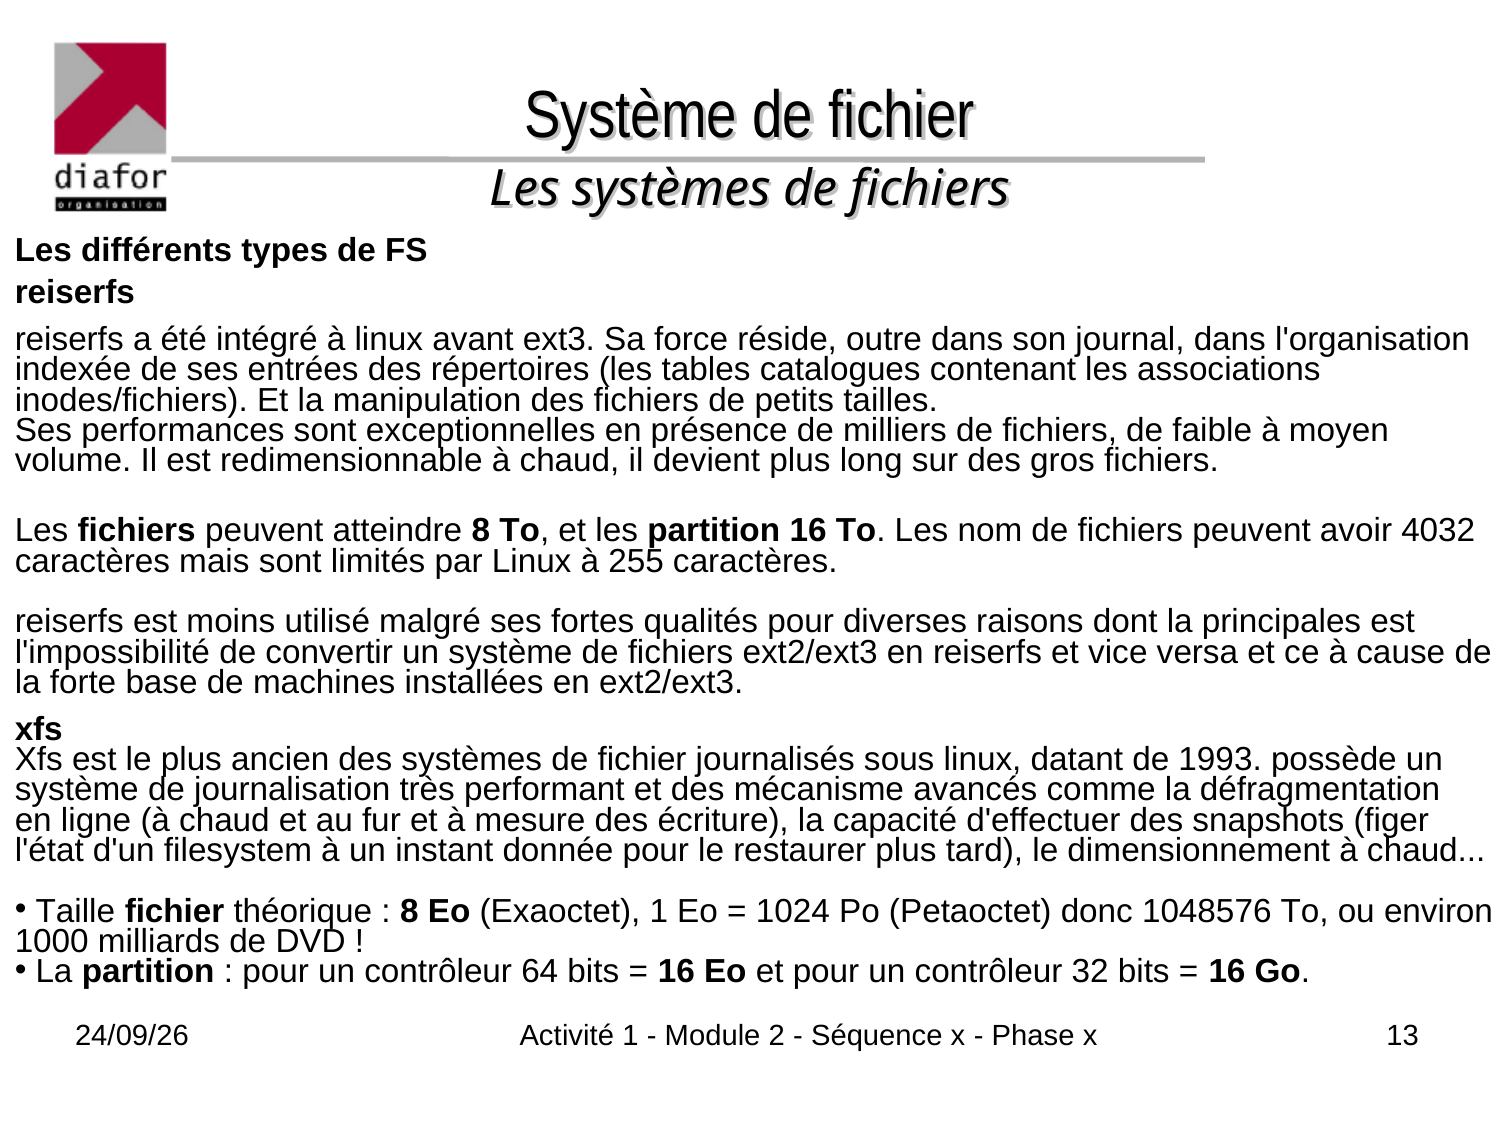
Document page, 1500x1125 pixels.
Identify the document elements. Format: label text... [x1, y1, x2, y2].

title Système de fichier Les systèmes de fichiers [75, 45, 1426, 250]
text_box xfs Xfs est le plus ancien des systèmes de fichier journalisés sous linux, datant de 1993. possède un système de journalisation très performant et des mécanisme avancés comme la défragmentation en ligne (à chaud et au fur et à mesure des écriture), la capacité d'effectuer des snapshots (figer l'état d'un filesystem à un instant donnée pour le restaurer plus tard), le dimensionnement à chaud... Taille fichier théorique : 8 Eo (Exaoctet), 1 Eo = 1024 Po (Petaoctet) donc 1048576 To, ou environ 1000 milliards de DVD ! La partition : pour un contrôleur 64 bits = 16 Eo et pour un contrôleur 32 bits = 16 Go. [0, 708, 1500, 997]
text_box reiserfs [0, 271, 150, 317]
text_box reiserfs a été intégré à linux avant ext3. Sa force réside, outre dans son journal, dans l'organisation indexée de ses entrées des répertoires (les tables catalogues contenant les associations inodes/fichiers). Et la manipulation des fichiers de petits tailles. Ses performances sont exceptionnelles en présence de milliers de fichiers, de faible à moyen volume. Il est redimensionnable à chaud, il devient plus long sur des gros fichiers. Les fichiers peuvent atteindre 8 To, et les partition 16 To. Les nom de fichiers peuvent avoir 4032 caractères mais sont limités par Linux à 255 caractères. reiserfs est moins utilisé malgré ses fortes qualités pour diverses raisons dont la principales est l'impossibilité de convertir un système de fichiers ext2/ext3 en reiserfs et vice versa et ce à cause de la forte base de machines installées en ext2/ext3. [0, 318, 1500, 698]
text_box Les différents types de FS [0, 230, 444, 276]
picture [53, 42, 168, 213]
